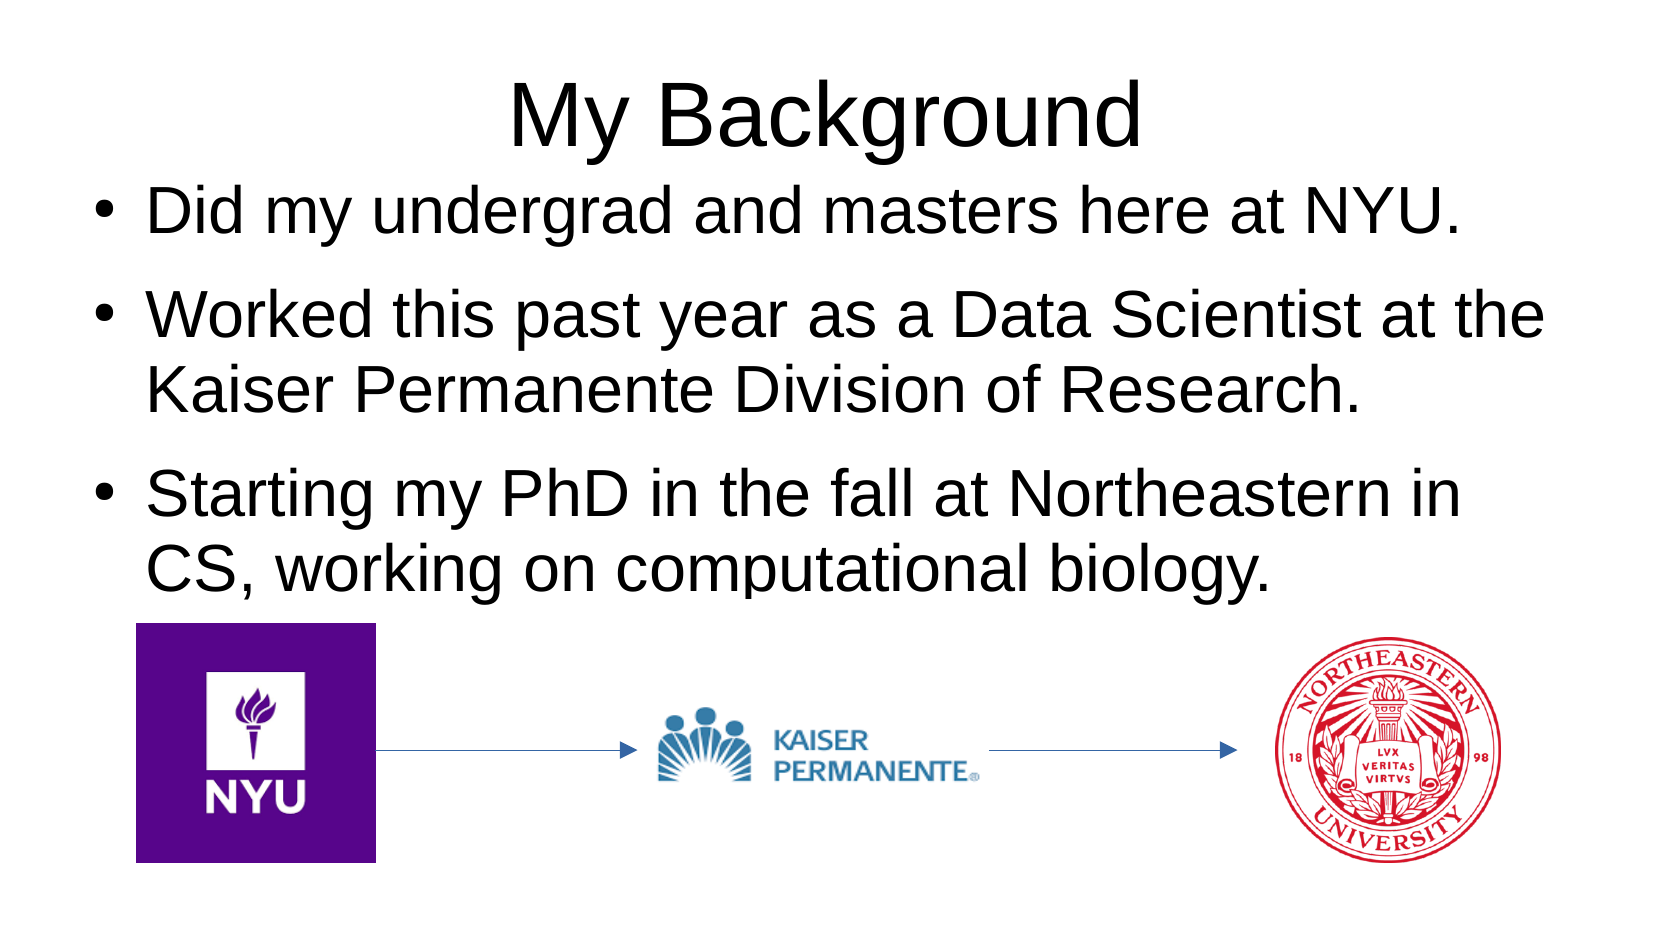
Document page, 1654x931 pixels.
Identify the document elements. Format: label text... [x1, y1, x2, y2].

list Did my undergrad and masters here at NYU. Worked this past year as a Data Scientist at the Kaiser Permanente Division of Research. Starting my PhD in the fall at Northeastern in CS, working on computational biology. [75, 173, 1564, 713]
picture [637, 599, 989, 901]
picture [136, 623, 376, 863]
picture [1275, 637, 1501, 863]
title My Background [82, 37, 1571, 193]
